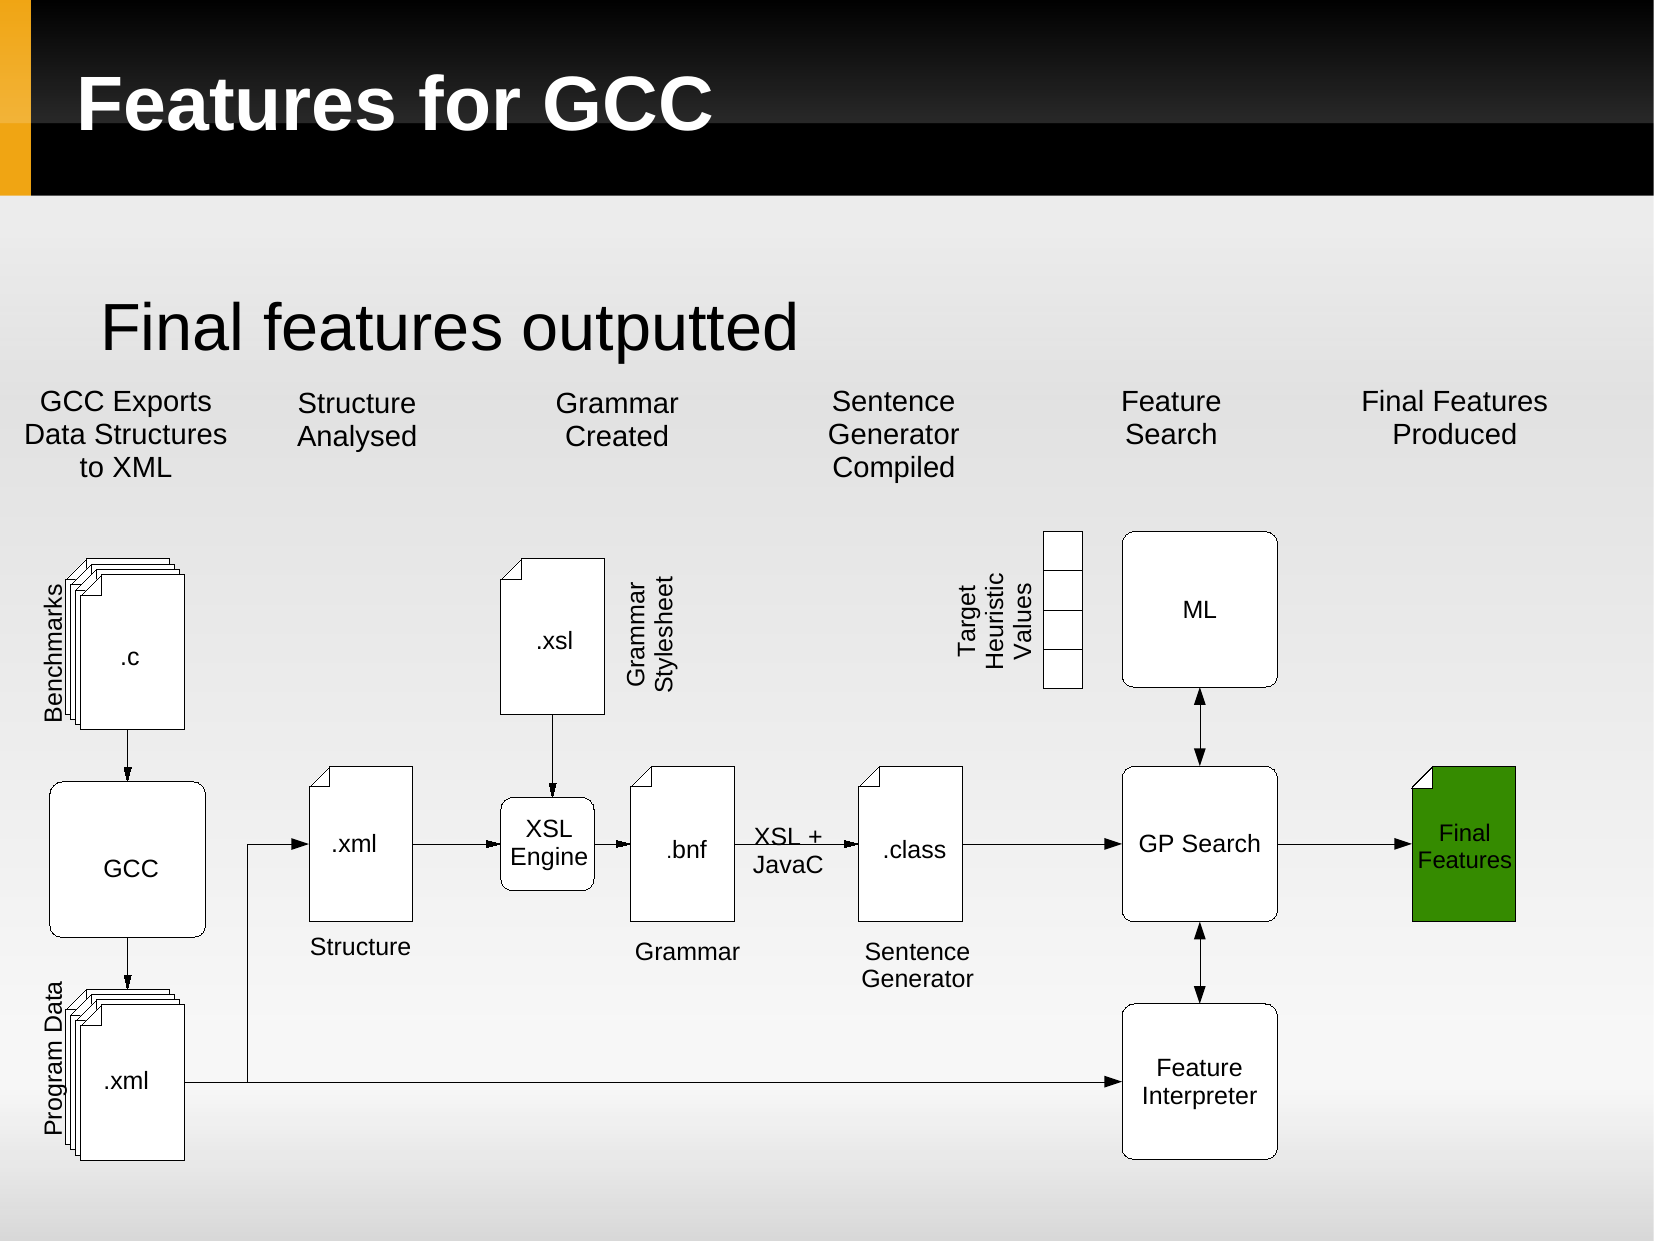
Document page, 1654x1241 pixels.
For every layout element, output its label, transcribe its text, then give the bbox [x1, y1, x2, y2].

text_box Final Features Produced [1344, 377, 1565, 488]
text_box .class [867, 828, 975, 893]
text_box Sentence Generator Compiled [783, 377, 1004, 491]
text_box GCC Exports Data Structures to XML [0, 377, 252, 491]
text_box Structure Analysed [271, 380, 443, 491]
text_box XSL Engine [495, 807, 611, 896]
list Final features outputted [82, 290, 1571, 366]
text_box ML [1122, 531, 1278, 688]
title Features for GCC [76, 7, 1565, 200]
text_box Feature Interpreter [1122, 1003, 1278, 1160]
text_box [857, 766, 963, 922]
text_box .bnf [651, 828, 729, 893]
text_box Feature Search [1061, 377, 1282, 488]
text_box Grammar Created [531, 380, 703, 491]
text_box GCC [88, 847, 178, 912]
text_box Sentence Generator [846, 929, 1024, 1044]
text_box [84, 558, 185, 730]
text_box Program Data [31, 944, 96, 1152]
text_box Benchmarks [31, 561, 96, 739]
text_box [616, 766, 735, 922]
picture [0, 0, 1654, 1241]
text_box [75, 975, 185, 1161]
text_box [49, 767, 206, 938]
text_box [500, 558, 605, 715]
text_box Structure [295, 925, 443, 989]
text_box XSL + JavaC [738, 815, 857, 930]
text_box [501, 783, 594, 807]
text_box .xml [88, 1059, 178, 1124]
text_box Grammar Stylesheet [614, 557, 729, 709]
text_box [1043, 531, 1083, 689]
text_box Target Heuristic Values [944, 534, 1060, 686]
text_box .xml [316, 822, 394, 886]
text_box .xsl [521, 619, 591, 683]
text_box Grammar [620, 929, 768, 994]
text_box Final Features [1402, 812, 1530, 882]
text_box [1412, 882, 1516, 922]
text_box .c [105, 635, 178, 700]
text_box [1411, 766, 1516, 812]
text_box [309, 766, 413, 922]
text_box GP Search [1122, 766, 1278, 922]
text_box [486, 840, 495, 848]
